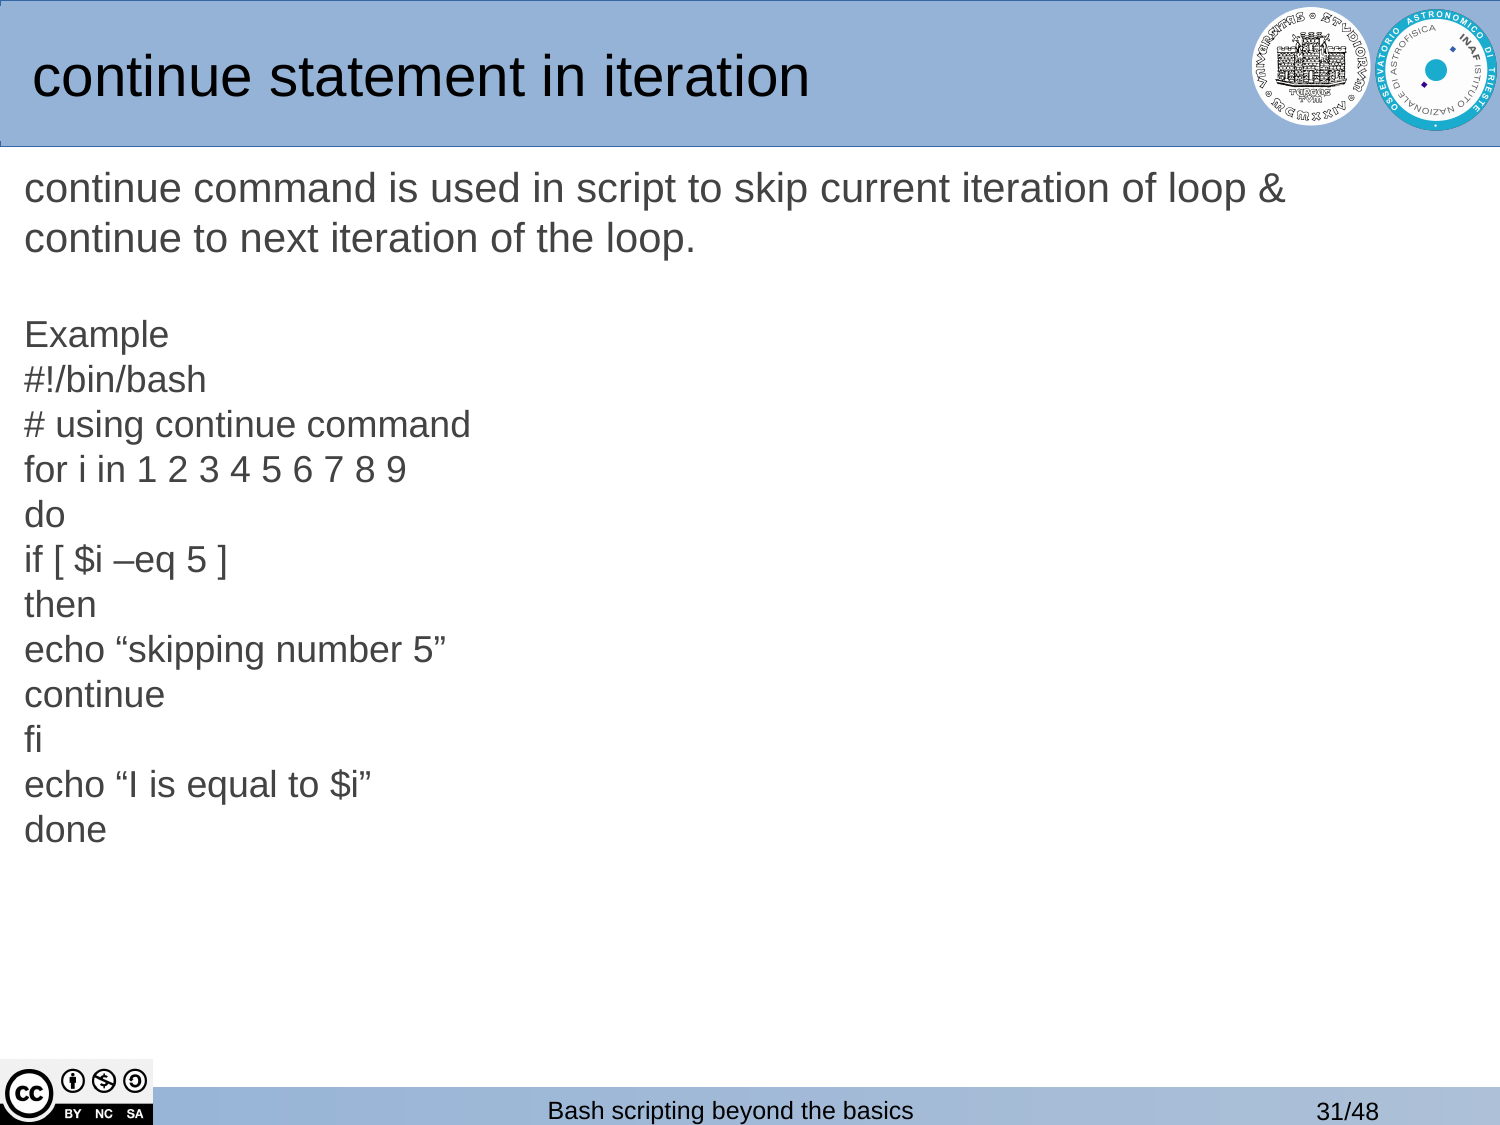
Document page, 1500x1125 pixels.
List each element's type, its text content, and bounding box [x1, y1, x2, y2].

text_box continue statement in iteration [0, 5, 1232, 141]
picture [1252, 0, 1500, 156]
picture [0, 1059, 153, 1125]
list continue command is used in script to skip current iteration of loop & continue to next iteration of the loop. Example #!/bin/bash # using continue command for i in 1 2 3 4 5 6 7 8 9 do if [ $i –eq 5 ] then echo “skipping number 5” continue fi echo “I is equal to $i” done [9, 152, 1482, 1069]
